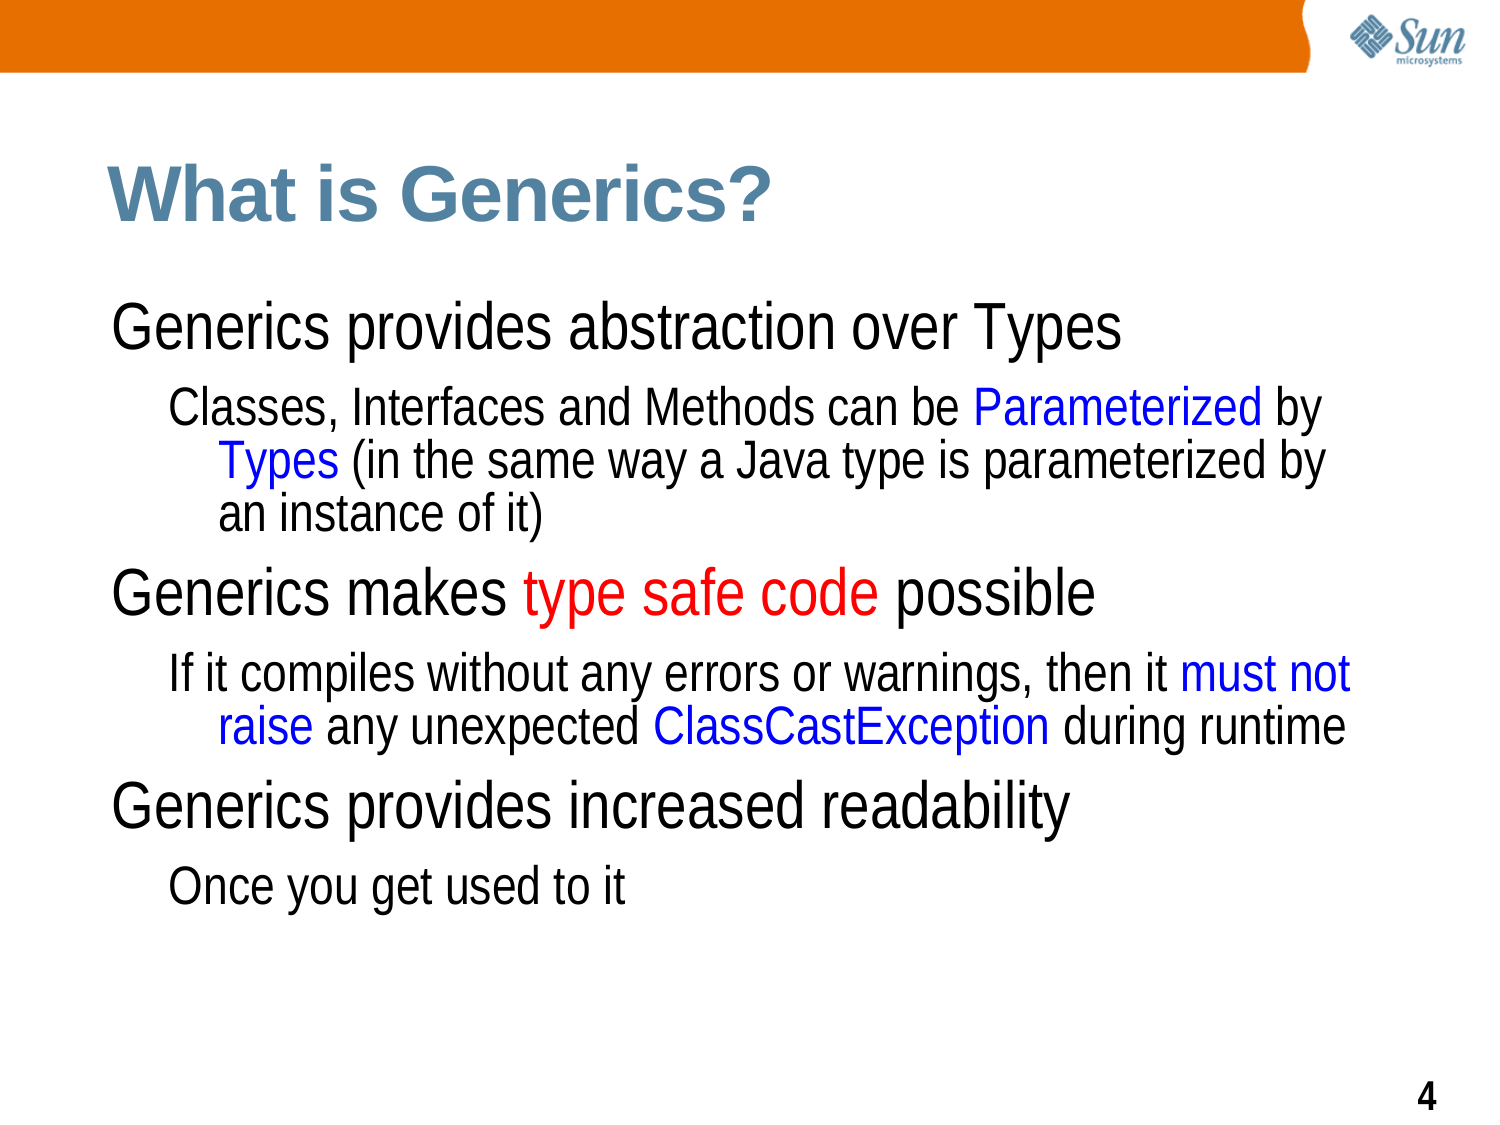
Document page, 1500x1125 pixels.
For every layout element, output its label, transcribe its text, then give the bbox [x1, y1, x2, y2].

title What is Generics? [92, 95, 1394, 299]
picture [0, 0, 1500, 75]
list Generics provides abstraction over Types Classes, Interfaces and Methods can be Parameterized by Types (in the same way a Java type is parameterized by an instance of it) Generics makes type safe code possible If it compiles without any errors or warnings, then it must not raise any unexpected ClassCastException during runtime Generics provides increased readability Once you get used to it [77, 289, 1372, 1078]
